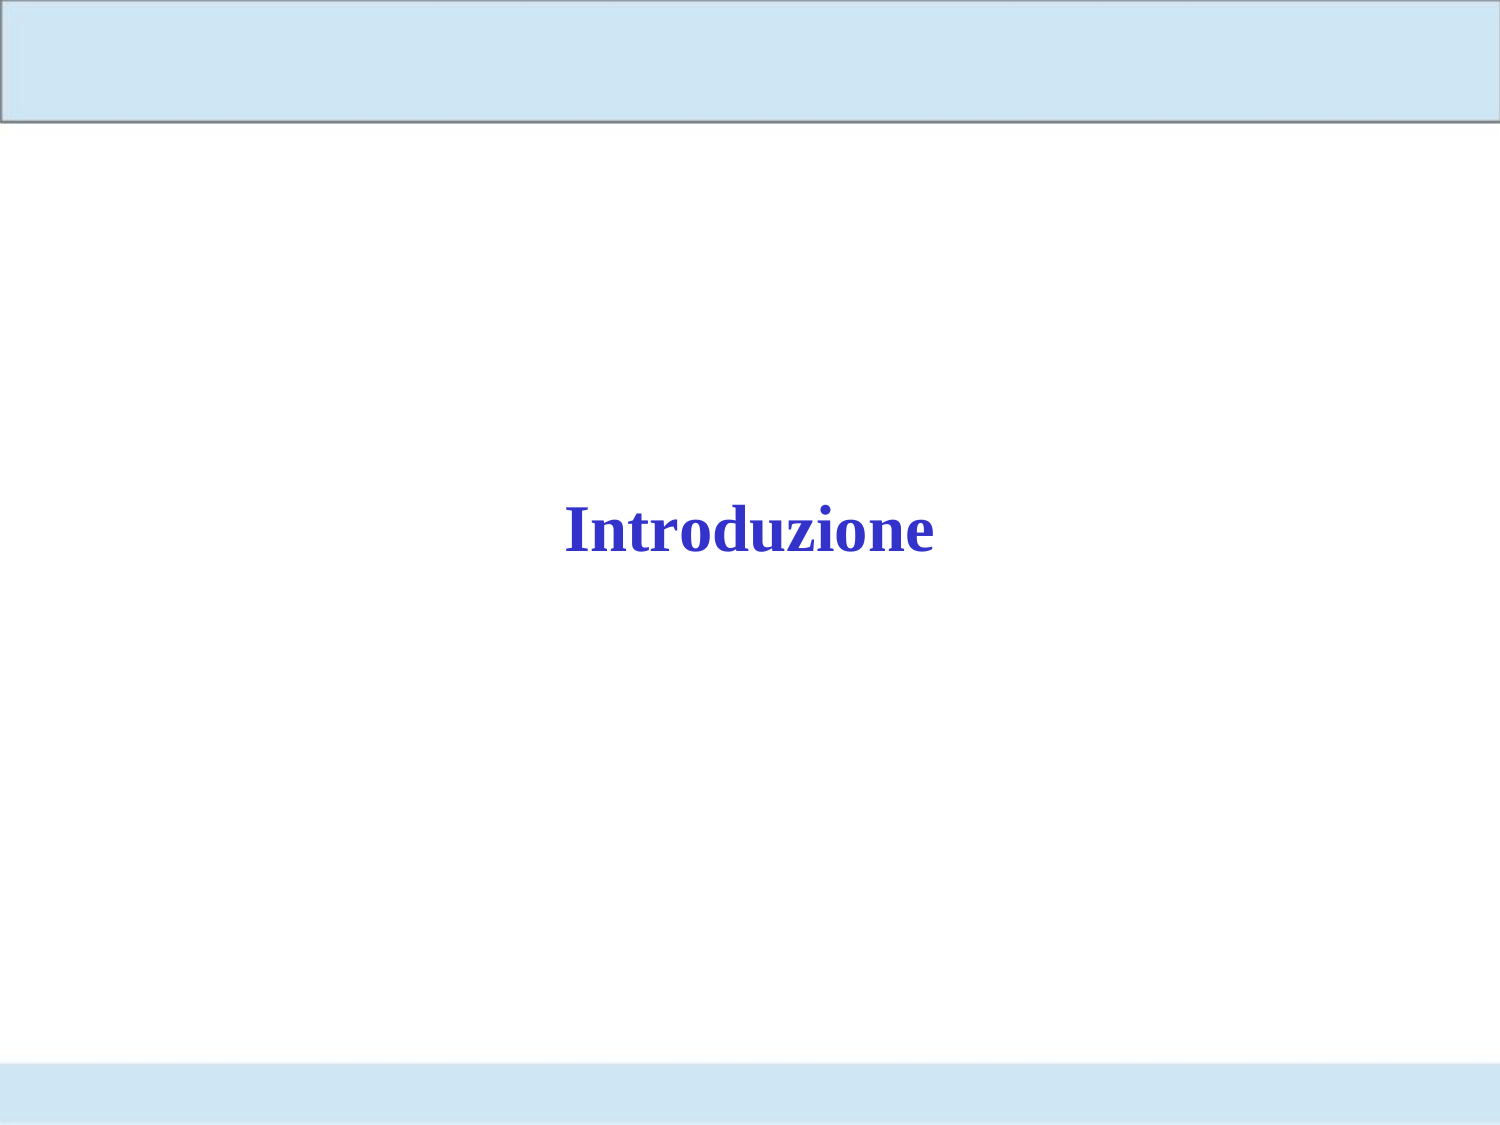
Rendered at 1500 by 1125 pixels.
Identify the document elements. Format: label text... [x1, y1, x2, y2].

title Introduzione [112, 431, 1388, 619]
picture [0, 0, 1500, 1125]
